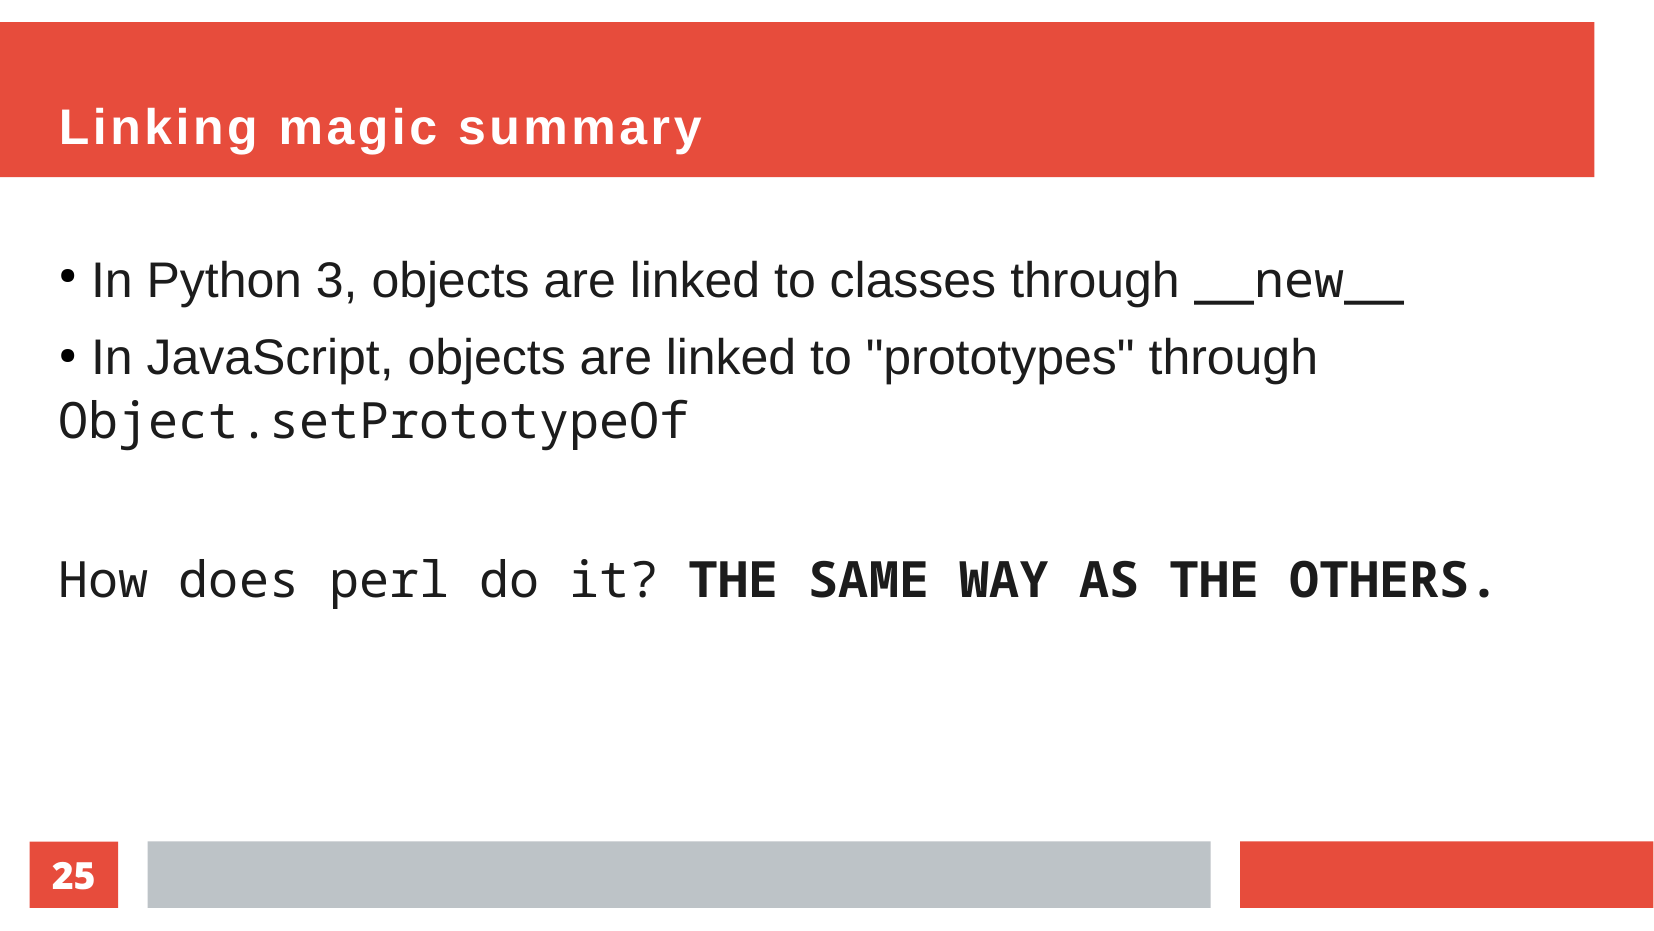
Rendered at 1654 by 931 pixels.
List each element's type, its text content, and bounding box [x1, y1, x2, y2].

list How does perl do it? THE SAME WAY AS THE OTHERS. [59, 544, 1565, 819]
list In Python 3, objects are linked to classes through __new__ In JavaScript, objects are linked to "prototypes" through Object.setPrototypeOf [59, 243, 1565, 519]
title Linking magic summary [59, 44, 1595, 156]
